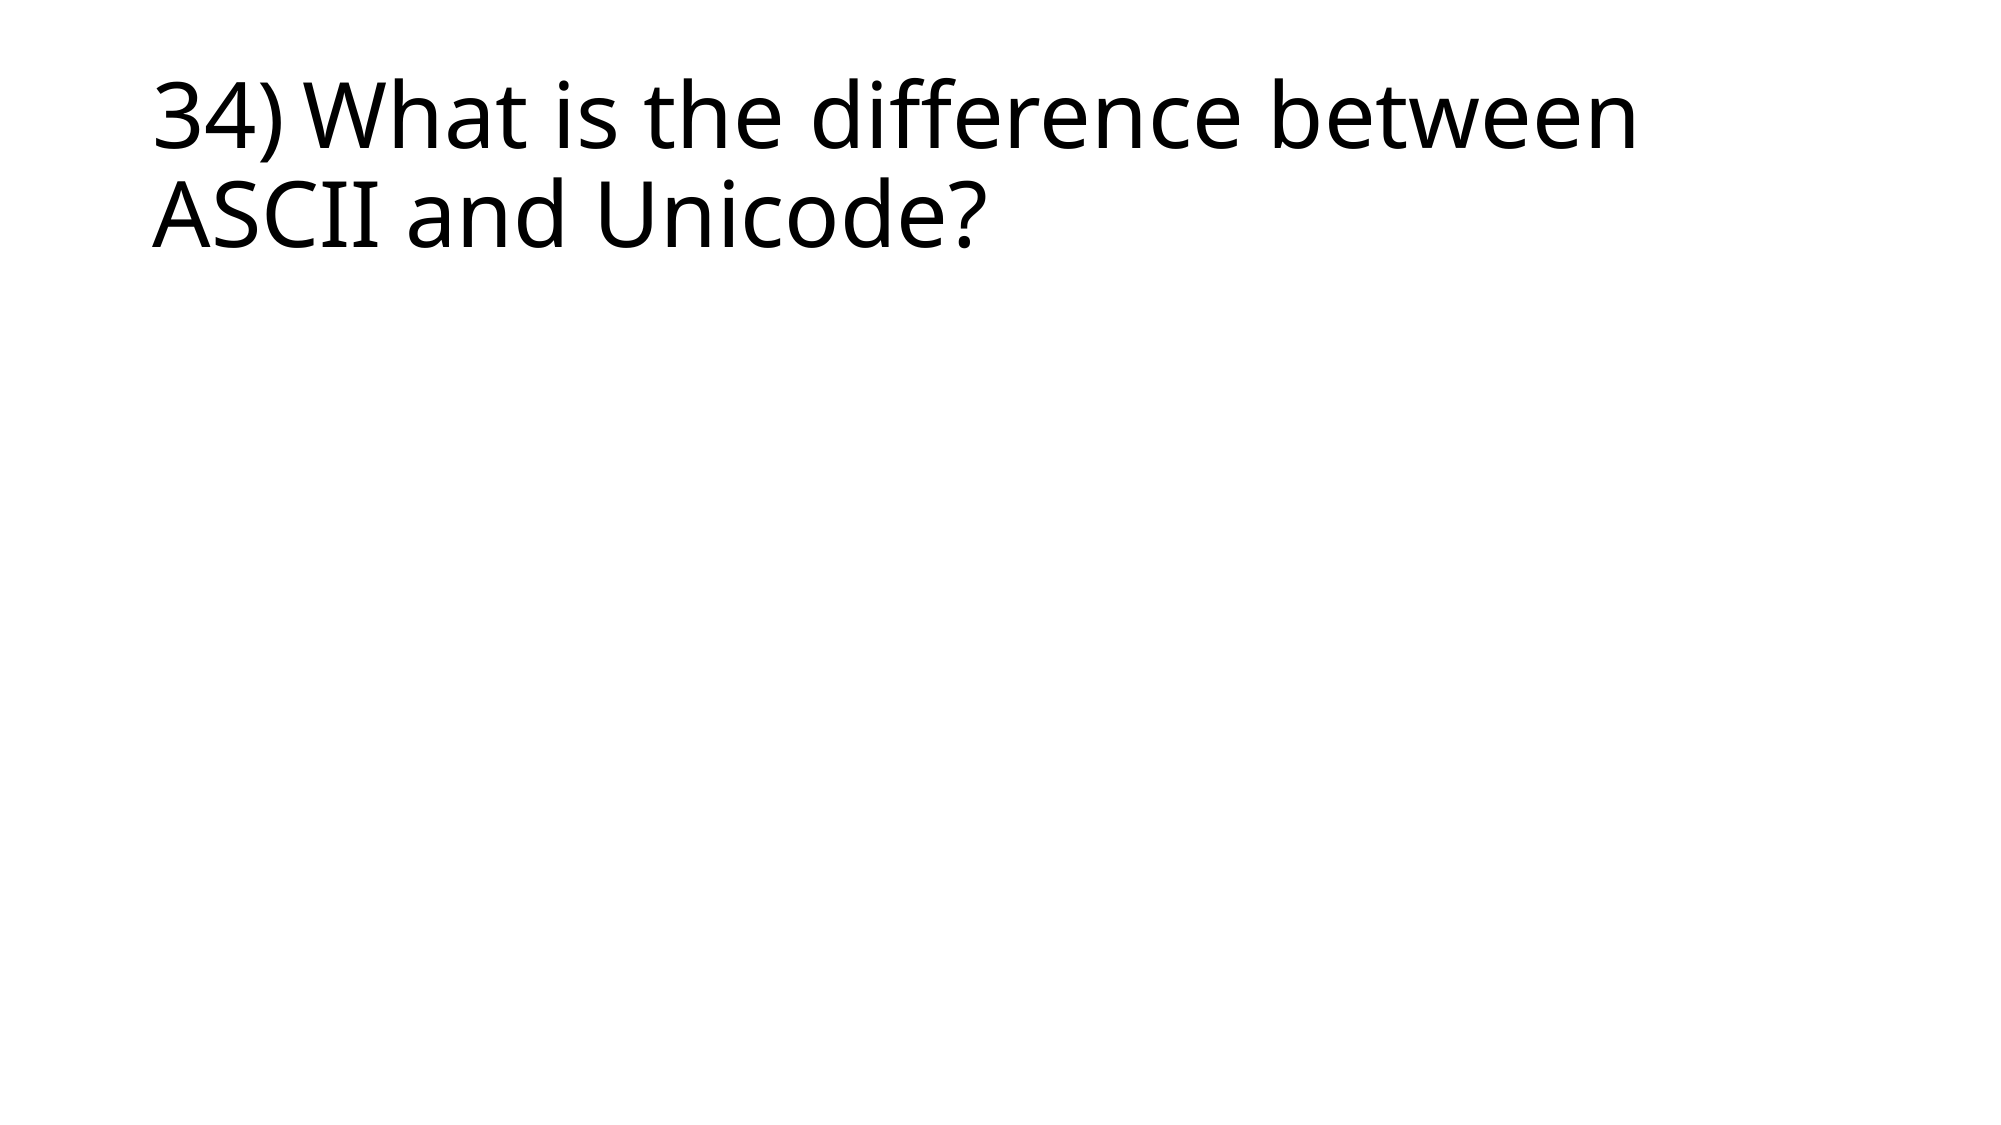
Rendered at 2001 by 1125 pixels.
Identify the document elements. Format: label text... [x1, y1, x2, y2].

title 34) What is the difference between ASCII and Unicode? [137, 59, 1863, 278]
